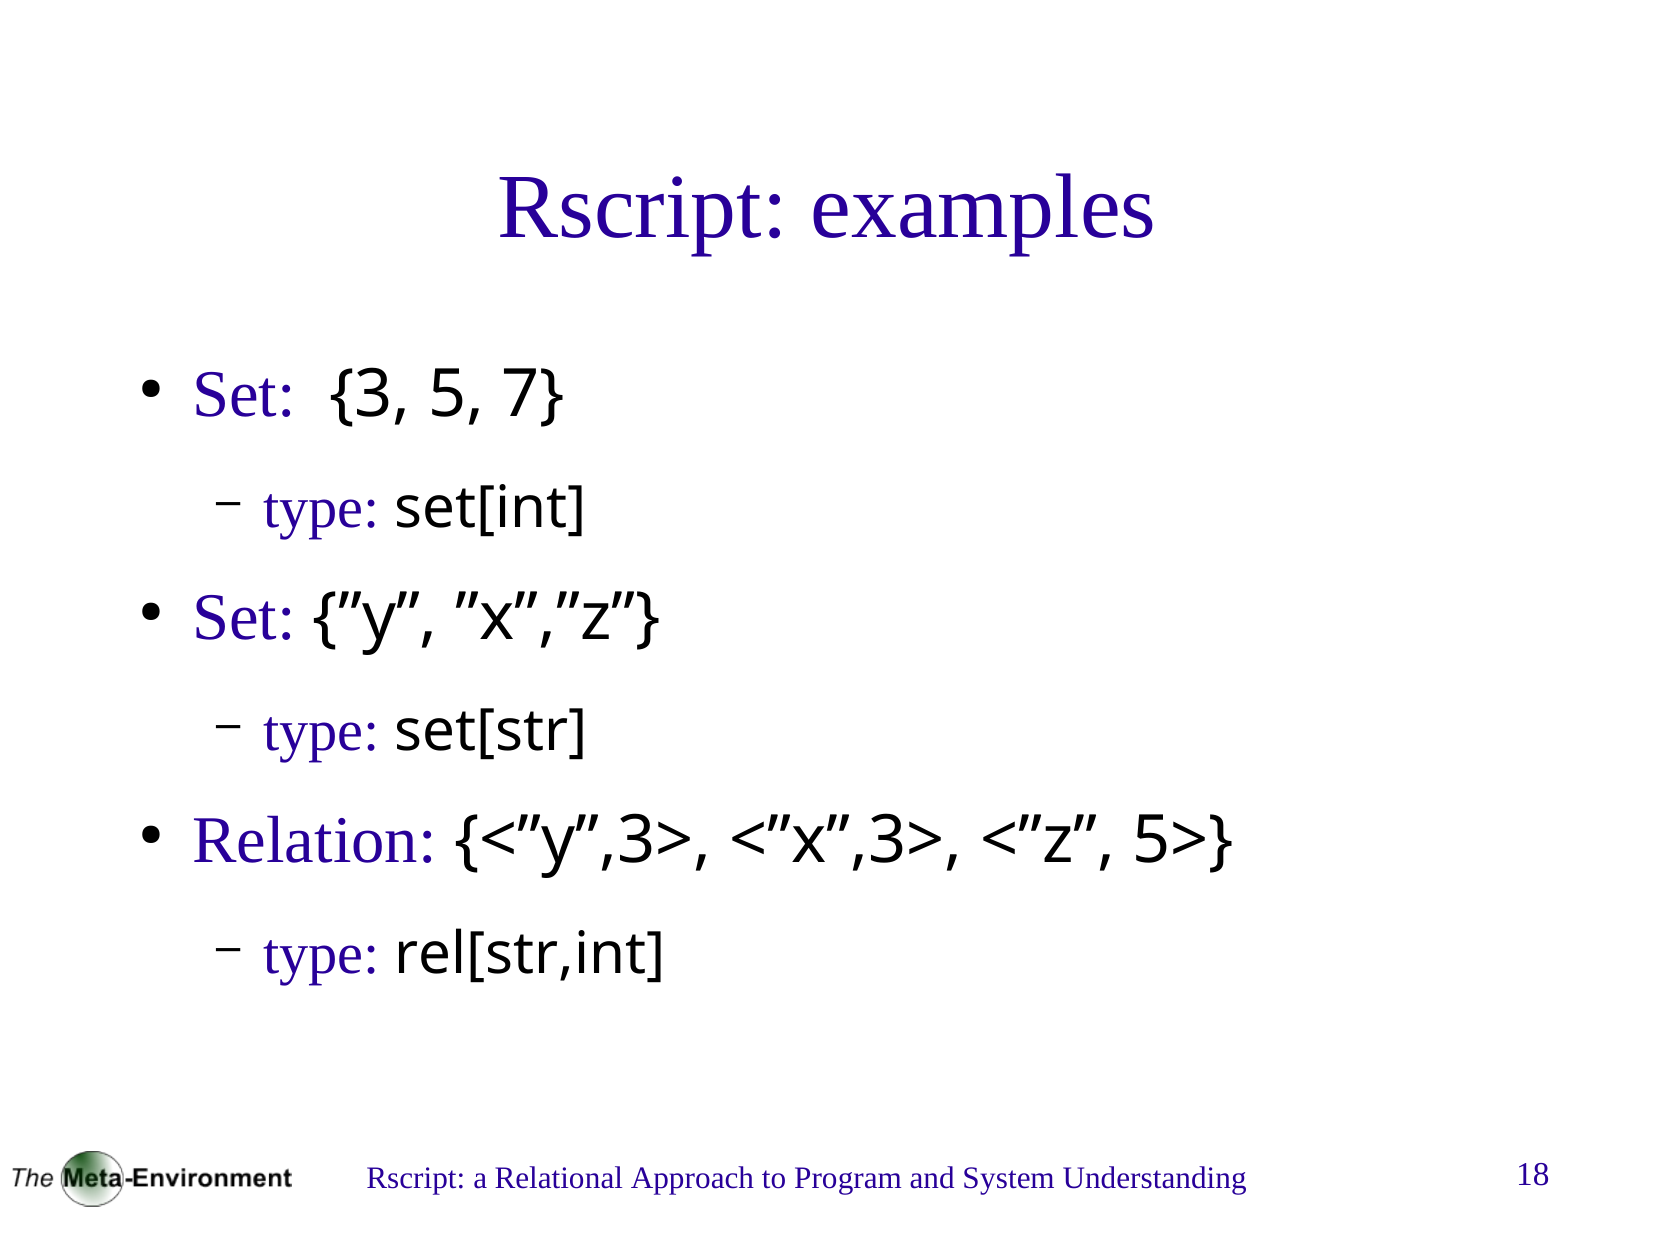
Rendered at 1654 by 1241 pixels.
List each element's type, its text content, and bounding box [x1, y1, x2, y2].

list Set: {3, 5, 7} type: set[int] Set: {”y”, ”x”,”z”} type: set[str] Relation: {<”y”,3>, <”x”,3>, <”z”, 5>} type: rel[str,int] [121, 344, 1534, 1241]
title Rscript: examples [121, 102, 1534, 311]
picture [12, 1151, 121, 1207]
